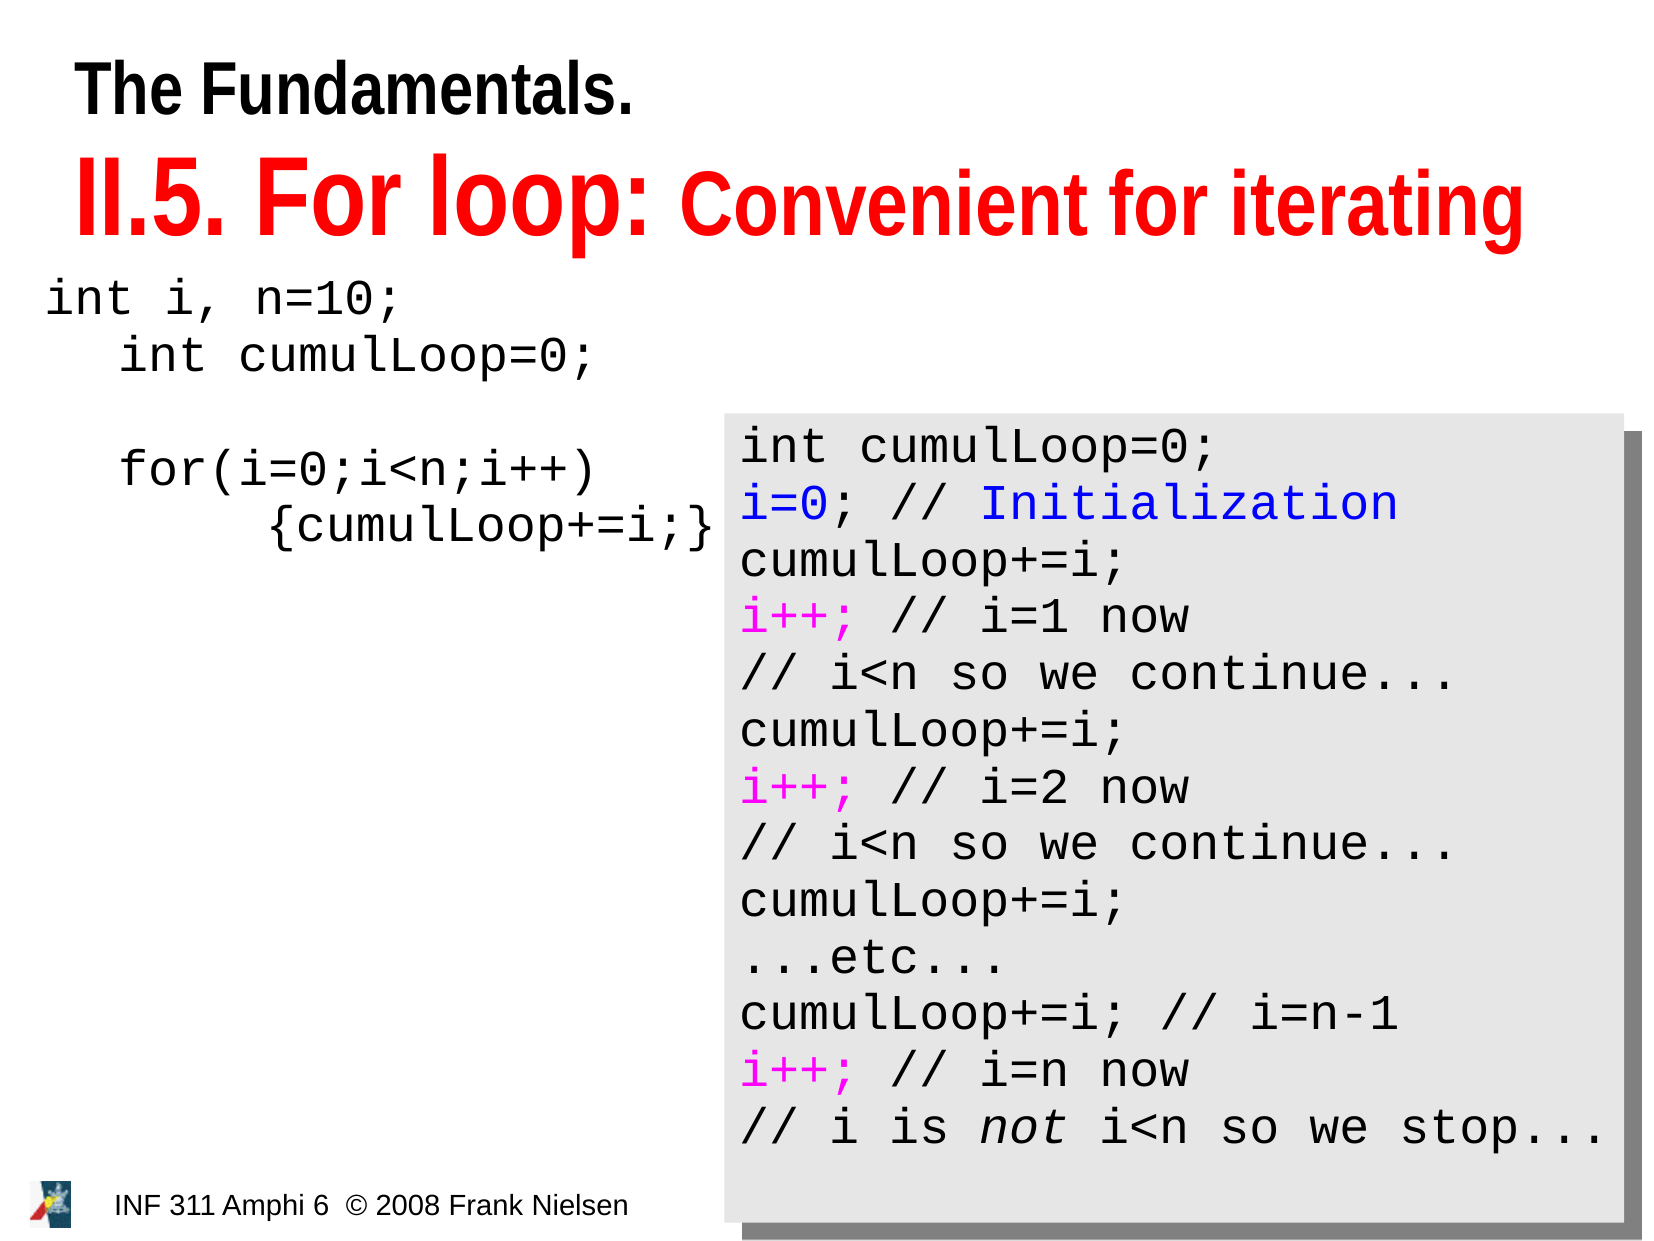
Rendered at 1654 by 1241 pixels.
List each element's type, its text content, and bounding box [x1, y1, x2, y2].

text_box The Fundamentals. II.5. For loop: Convenient for iterating [59, 36, 1543, 267]
text_box int cumulLoop=0; i=0; // Initialization cumulLoop+=i; i++; // i=1 now // i<n so we continue... cumulLoop+=i; i++; // i=2 now // i<n so we continue... cumulLoop+=i; ...etc... cumulLoop+=i; // i=n-1 i++; // i=n now // i is not i<n so we stop... [724, 413, 1625, 1182]
picture [29, 1181, 71, 1228]
text_box int i, n=10; int cumulLoop=0; for(i=0;i<n;i++) {cumulLoop+=i;} [29, 265, 1033, 550]
